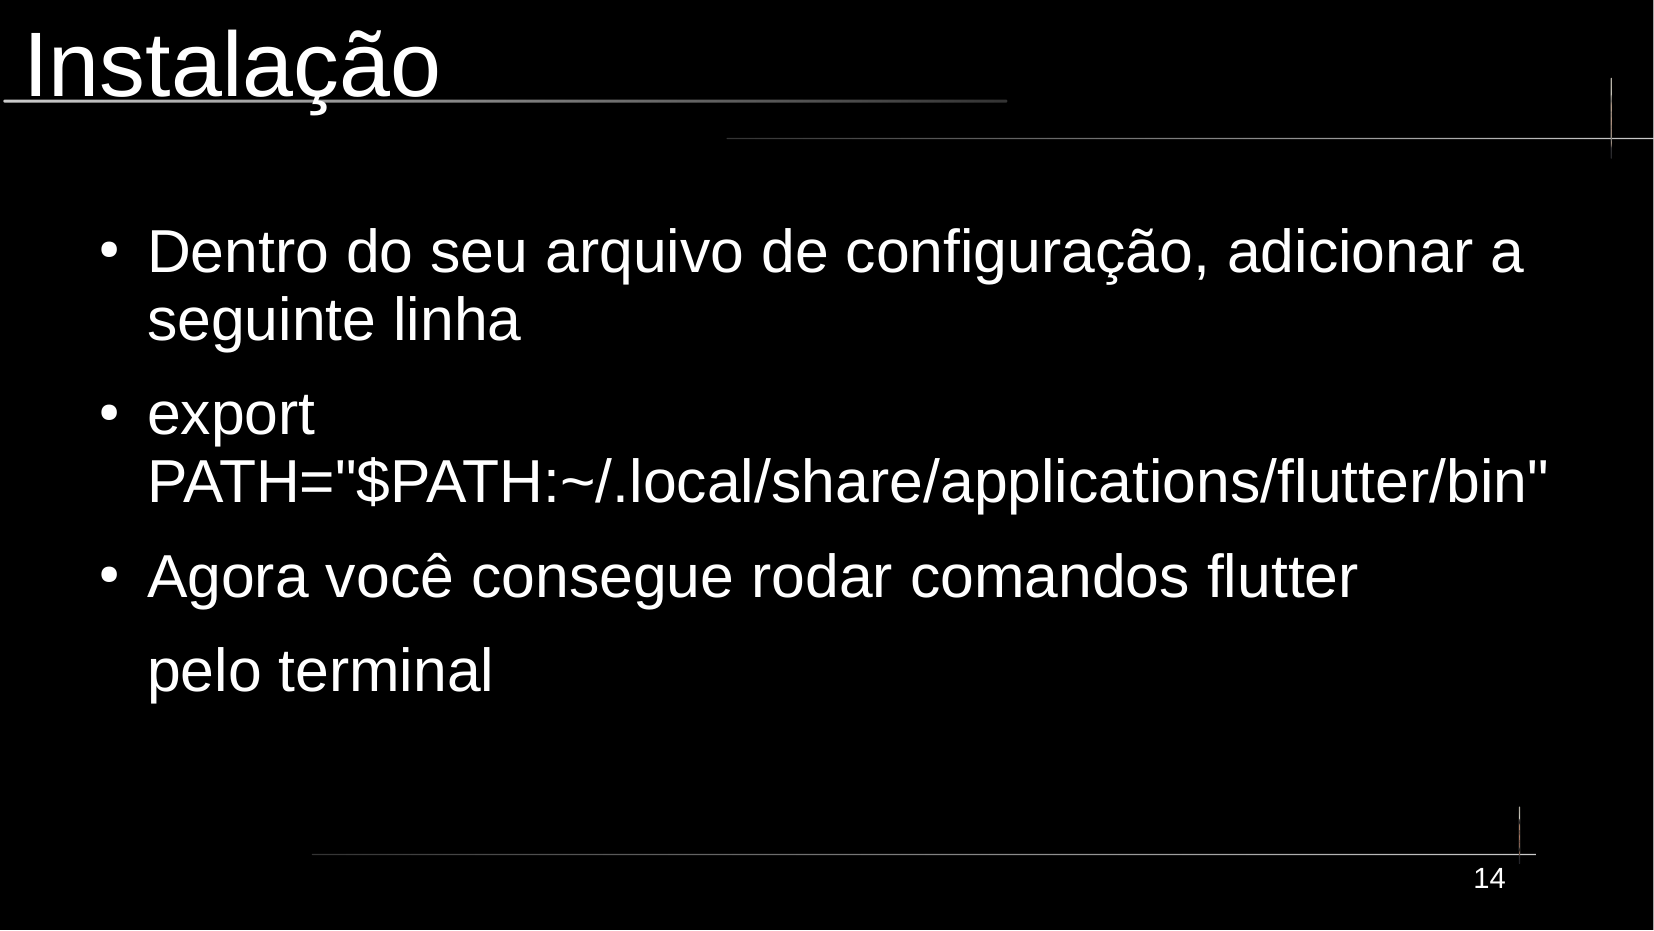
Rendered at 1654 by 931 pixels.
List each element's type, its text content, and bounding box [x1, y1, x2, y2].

list Dentro do seu arquivo de configuração, adicionar a seguinte linha export PATH="$PATH:~/.local/share/applications/flutter/bin" Agora você consegue rodar comandos flutter pelo terminal [82, 217, 1571, 757]
title Instalação [23, 11, 1589, 119]
